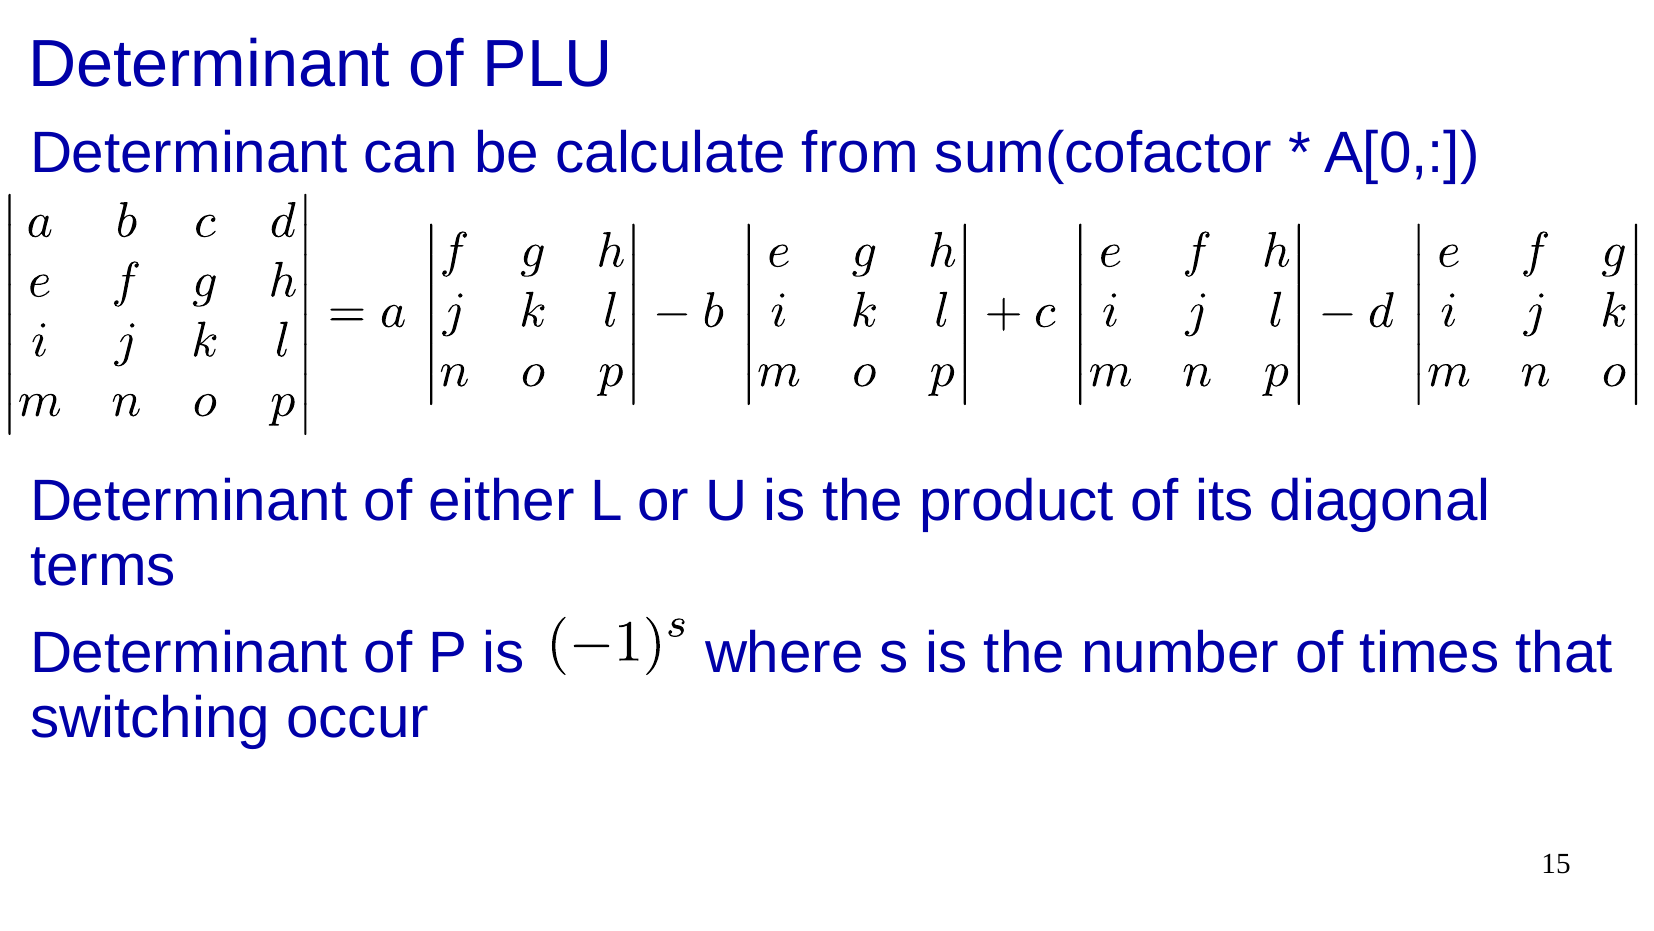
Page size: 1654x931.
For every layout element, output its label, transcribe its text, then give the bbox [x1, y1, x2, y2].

list Determinant can be calculate from sum(cofactor * A[0,:]) Determinant of either L or U is the product of its diagonal terms Determinant of P is where s is the number of times that switching occur [30, 434, 1645, 916]
text_box [1, 193, 1645, 436]
title Determinant of PLU [28, 21, 1626, 106]
list Determinant can be calculate from sum(cofactor * A[0,:]) Determinant of either L or U is the product of its diagonal terms Determinant of P is where s is the number of times that switching occur [30, 120, 1645, 194]
text_box [546, 616, 688, 676]
